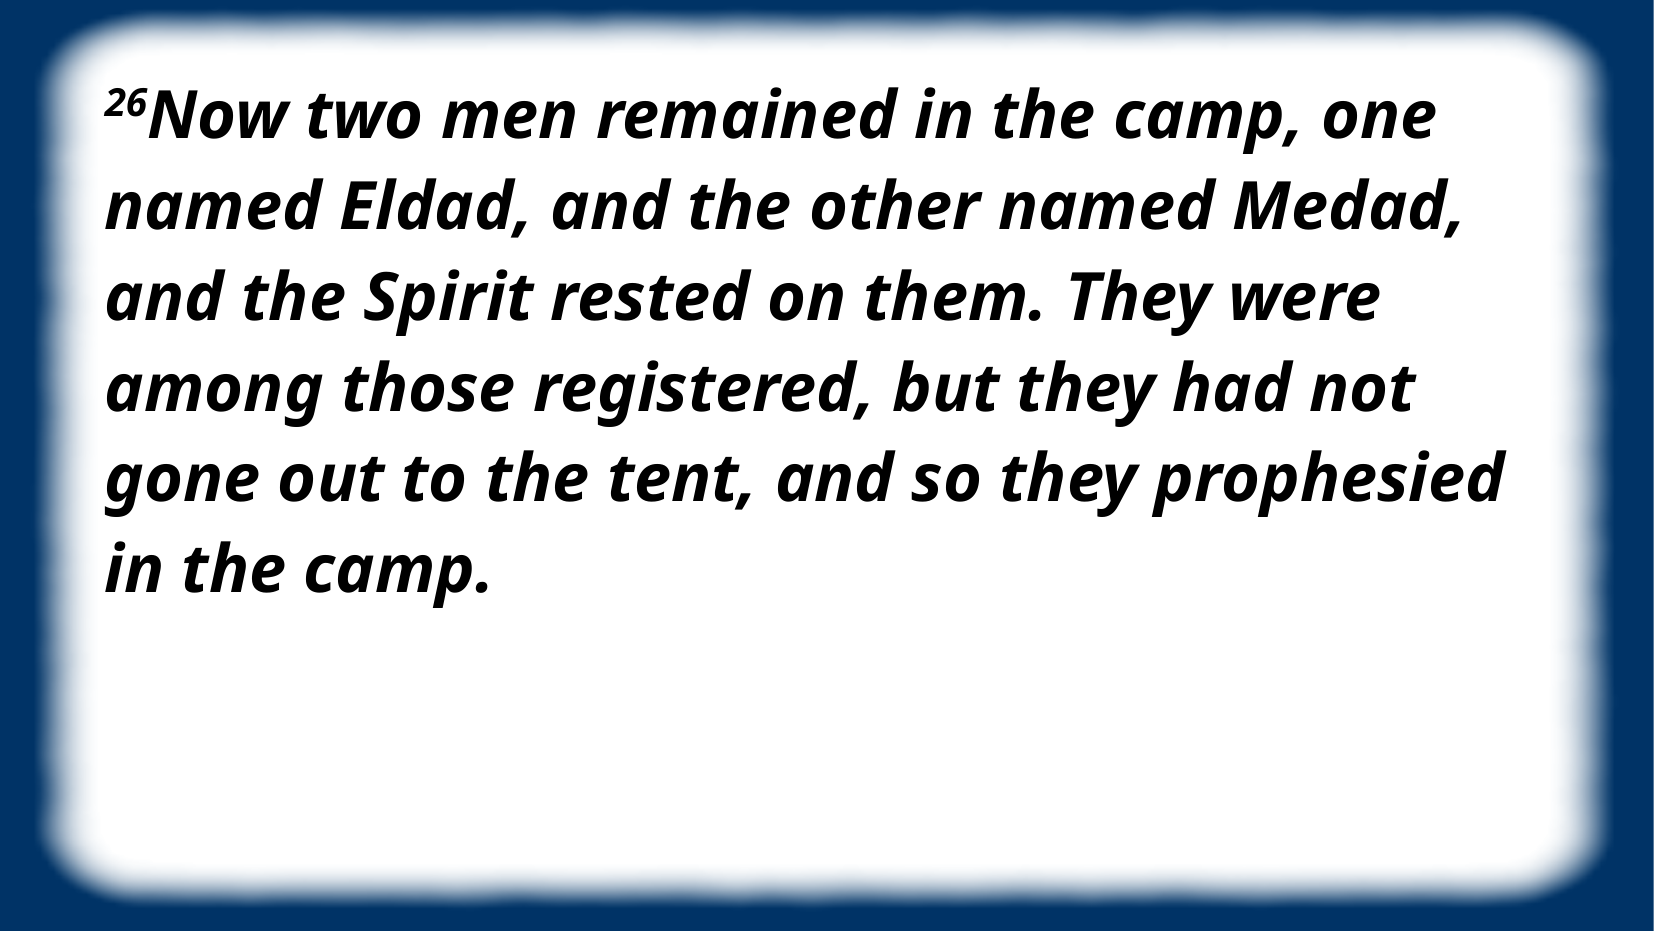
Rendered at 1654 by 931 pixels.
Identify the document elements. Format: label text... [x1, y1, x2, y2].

picture [0, 0, 1654, 931]
text_box 26Now two men remained in the camp, one named Eldad, and the other named Medad, and the Spirit rested on them. They were among those registered, but they had not gone out to the tent, and so they prophesied in the camp. [90, 60, 1546, 526]
